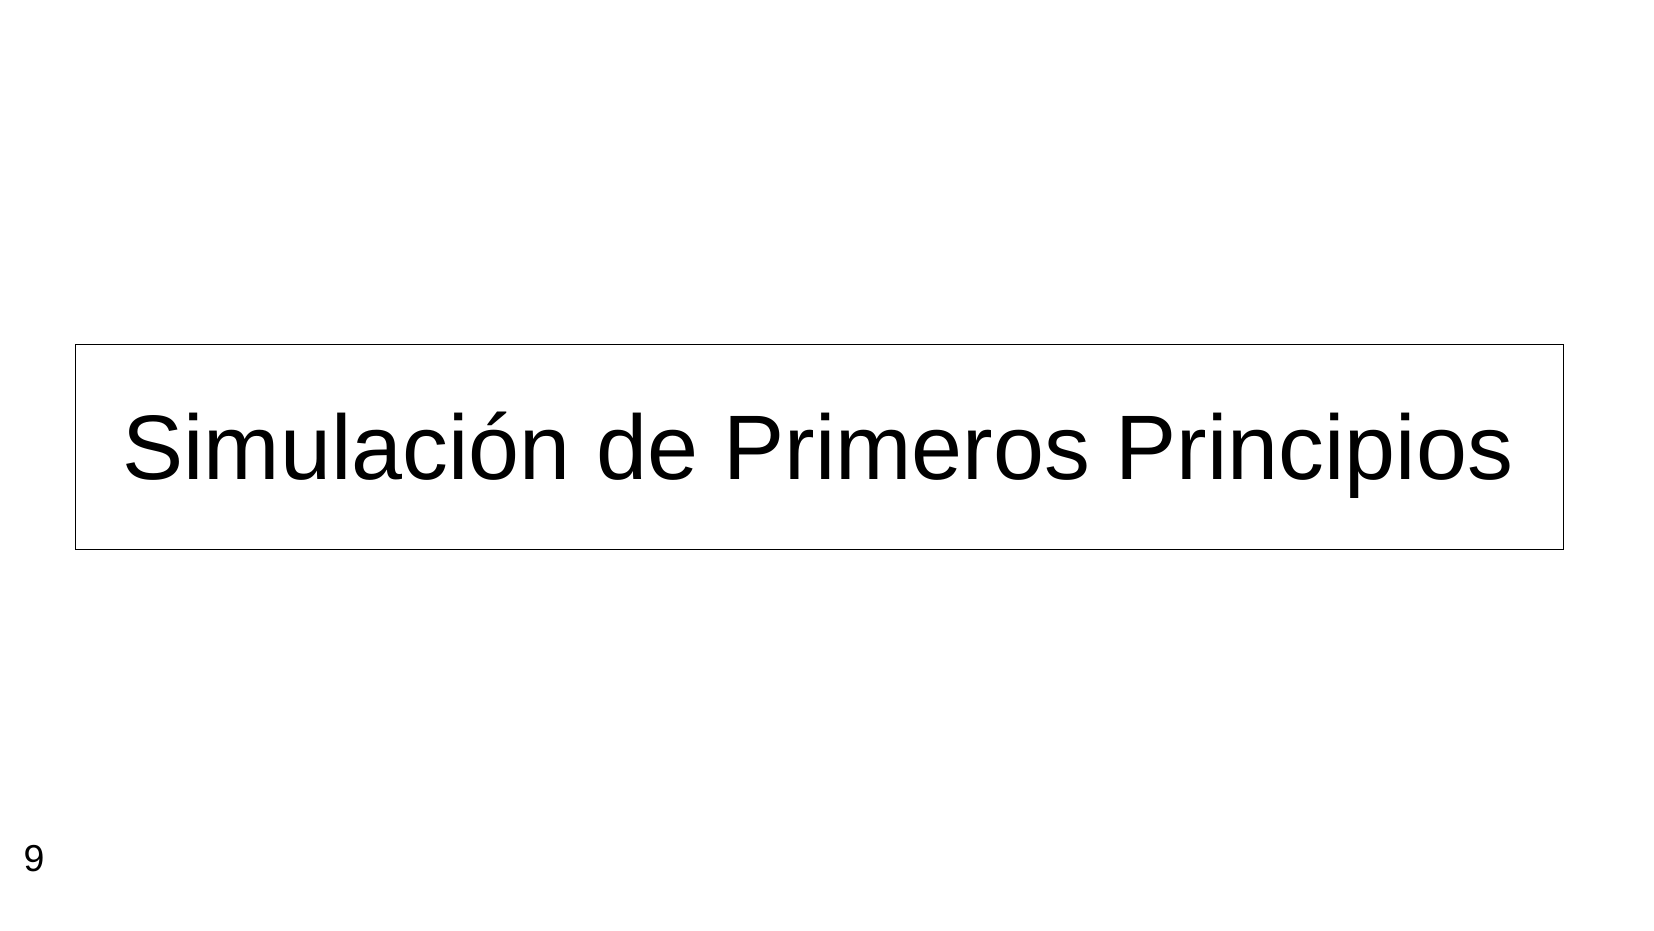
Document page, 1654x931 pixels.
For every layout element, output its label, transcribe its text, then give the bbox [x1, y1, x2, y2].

title Simulación de Primeros Principios [75, 344, 1564, 550]
text_box <number> [8, 829, 638, 901]
